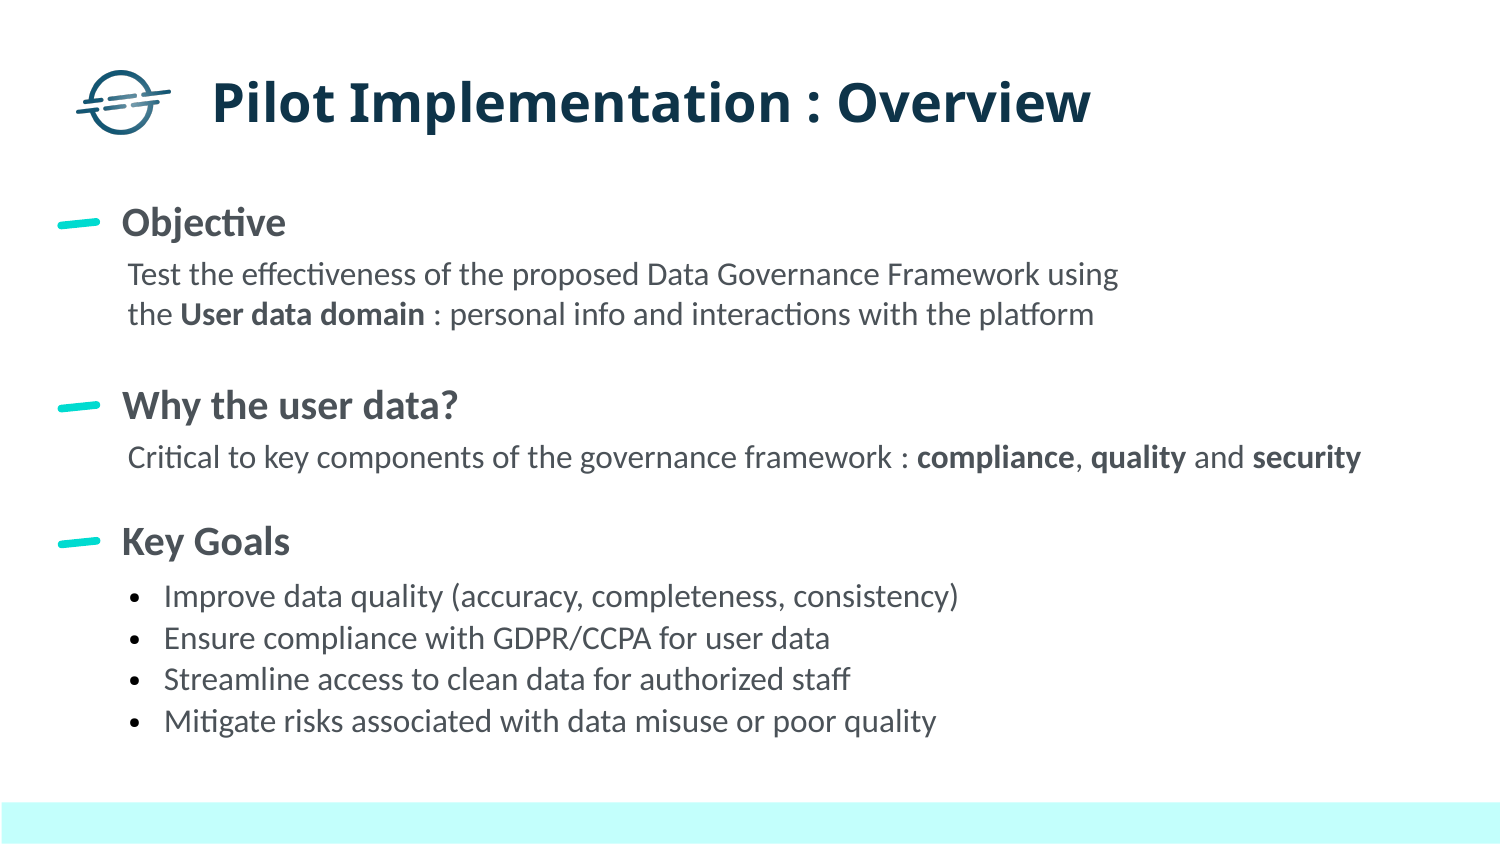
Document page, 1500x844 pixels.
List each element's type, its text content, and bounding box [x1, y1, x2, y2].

title Objective [106, 180, 671, 261]
picture [76, 70, 171, 135]
title Test the effectiveness of the proposed Data Governance Framework using the User data domain : personal info and interactions with the platform [112, 237, 1167, 346]
title Why the user data? [107, 363, 671, 444]
text_box [1, 802, 1500, 844]
text_box [57, 536, 101, 549]
text_box [57, 218, 101, 230]
title Pilot Implementation : Overview [196, 53, 1181, 155]
title Key Goals [107, 498, 671, 580]
text_box Improve data quality (accuracy, completeness, consistency) Ensure compliance with GDPR/CCPA for user data Streamline access to clean data for authorized staff Mitigate risks associated with data misuse or poor quality [113, 575, 1238, 761]
title Critical to key components of the governance framework : compliance, quality and security [112, 420, 1440, 503]
text_box [57, 401, 101, 413]
